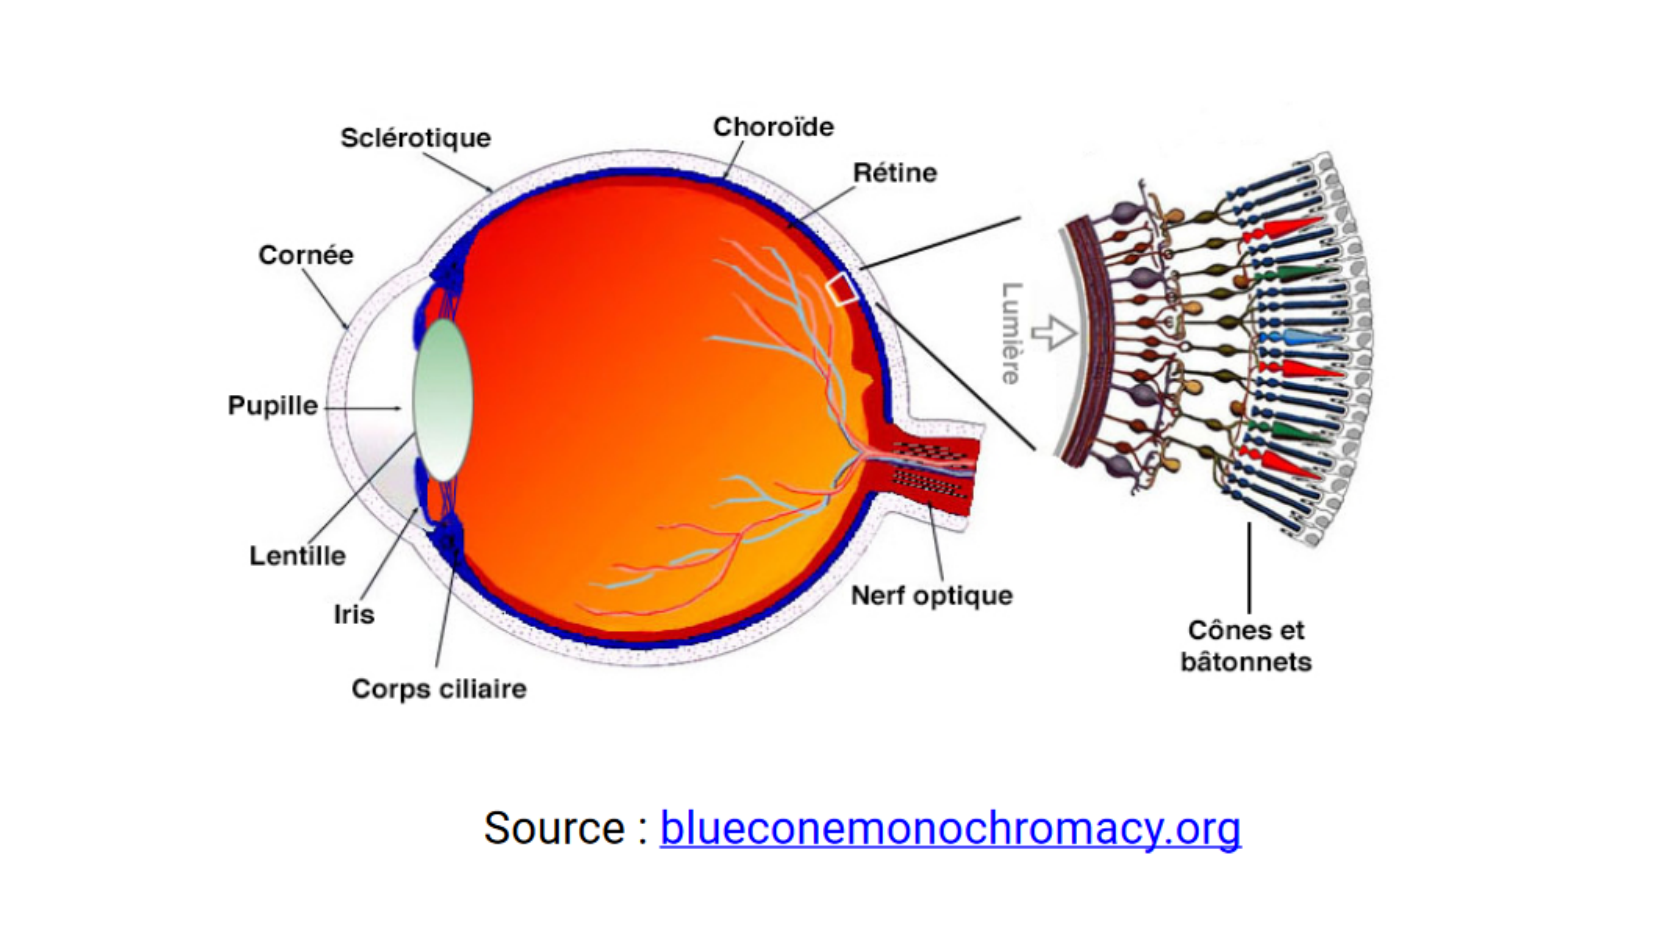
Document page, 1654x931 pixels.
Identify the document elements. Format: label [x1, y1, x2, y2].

picture [190, 36, 1418, 875]
